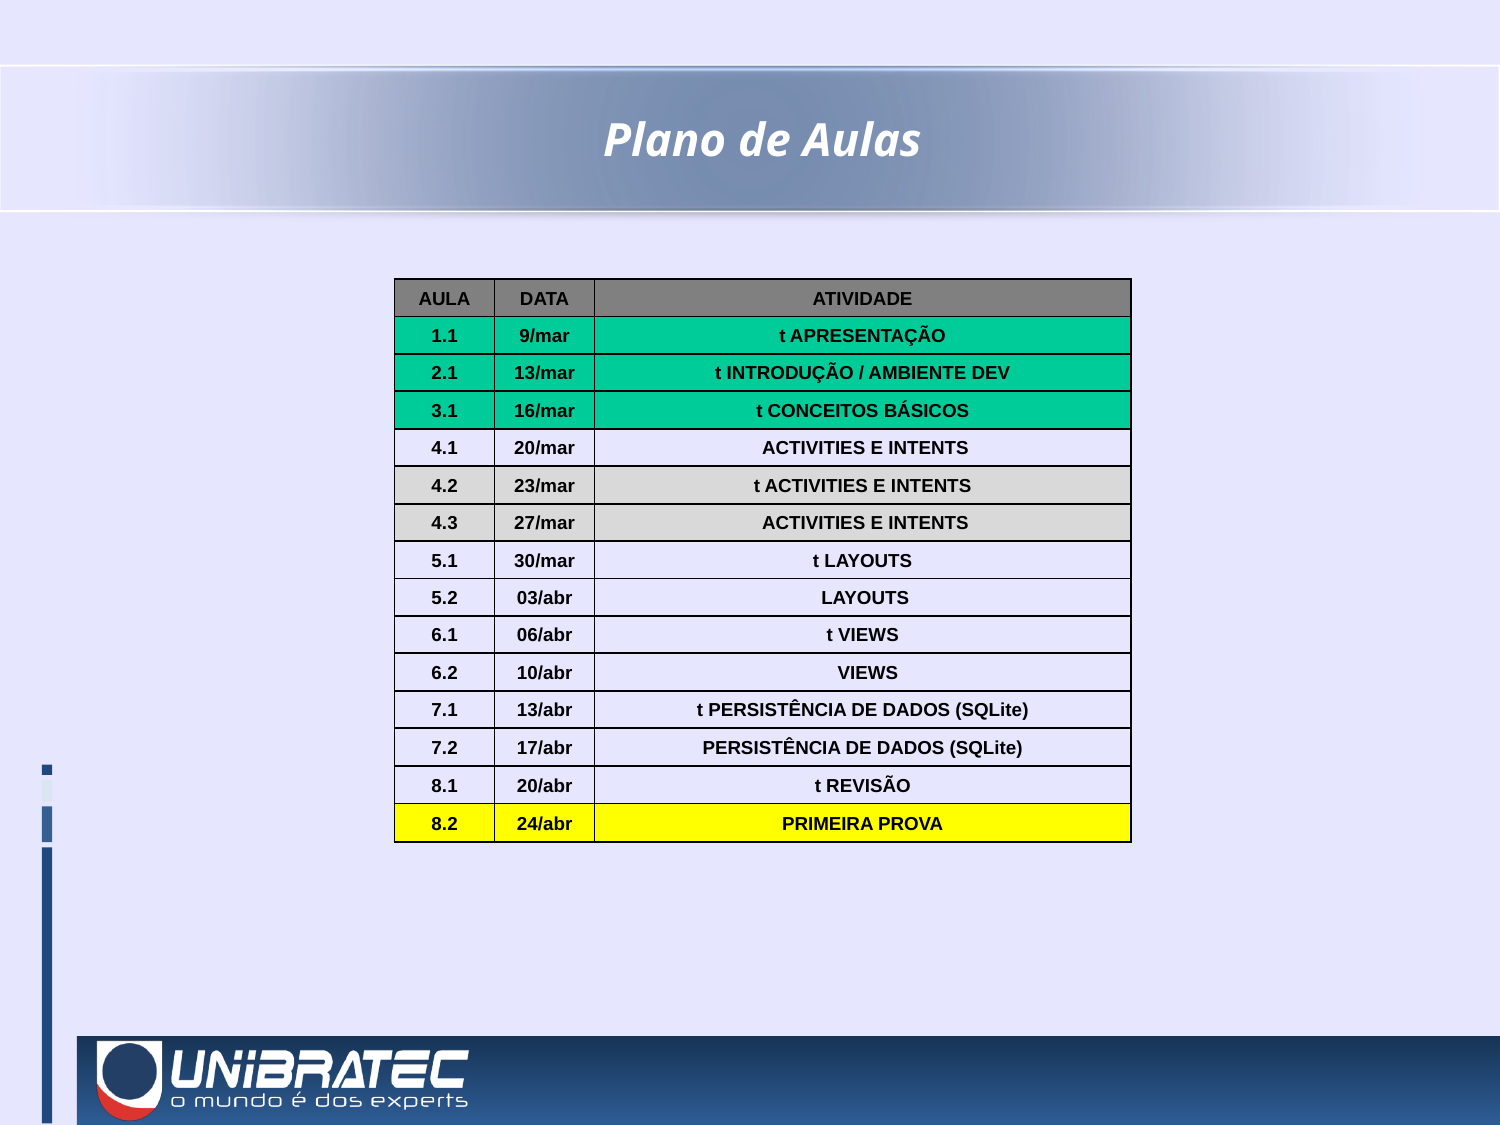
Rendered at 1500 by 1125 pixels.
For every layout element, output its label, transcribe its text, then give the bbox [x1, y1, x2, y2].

table_cell 27/mar [495, 505, 594, 540]
table_header AULA [395, 280, 494, 316]
table_cell t ACTIVITIES E INTENTS [595, 467, 1130, 503]
table_cell t REVISÃO [595, 767, 1130, 803]
table_cell PRIMEIRA PROVA [595, 804, 1130, 841]
table_cell 9/mar [495, 317, 594, 353]
table_cell 16/mar [495, 392, 594, 428]
table_cell 5.1 [395, 542, 494, 578]
text_box Plano de Aulas [194, 102, 1331, 173]
table_cell VIEWS [595, 654, 1130, 690]
table_cell 2.1 [395, 355, 494, 390]
table_header ATIVIDADE [595, 280, 1130, 316]
table_cell 24/abr [495, 804, 594, 841]
picture [96, 1040, 469, 1121]
picture [0, 58, 1500, 227]
table_cell 4.2 [395, 467, 494, 503]
table_cell 13/abr [495, 692, 594, 727]
table_cell ACTIVITIES E INTENTS [595, 430, 1130, 465]
table_cell PERSISTÊNCIA DE DADOS (SQLite) [595, 729, 1130, 765]
table_cell t PERSISTÊNCIA DE DADOS (SQLite) [595, 692, 1130, 727]
table_cell 20/mar [495, 430, 594, 465]
table_cell 23/mar [495, 467, 594, 503]
table_cell ACTIVITIES E INTENTS [595, 505, 1130, 540]
table_cell 17/abr [495, 729, 594, 765]
table_cell 7.1 [395, 692, 494, 727]
table_cell 06/abr [495, 617, 594, 652]
table_cell LAYOUTS [595, 579, 1130, 615]
table_cell t LAYOUTS [595, 542, 1130, 578]
table_cell 1.1 [395, 317, 494, 353]
table_cell 8.1 [395, 767, 494, 803]
table_header DATA [495, 280, 594, 316]
table_cell t INTRODUÇÃO / AMBIENTE DEV [595, 355, 1130, 390]
table_cell t VIEWS [595, 617, 1130, 652]
table_cell t CONCEITOS BÁSICOS [595, 392, 1130, 428]
table_cell 13/mar [495, 355, 594, 390]
table_cell 7.2 [395, 729, 494, 765]
table_cell 6.2 [395, 654, 494, 690]
table_cell 8.2 [395, 804, 494, 841]
table_cell 5.2 [395, 579, 494, 615]
table_cell 3.1 [395, 392, 494, 428]
table_cell 10/abr [495, 654, 594, 690]
table_cell 30/mar [495, 542, 594, 578]
table_cell 4.1 [395, 430, 494, 465]
table_cell 20/abr [495, 767, 594, 803]
table_cell 03/abr [495, 579, 594, 615]
table_cell t APRESENTAÇÃO [595, 317, 1130, 353]
table_cell 6.1 [395, 617, 494, 652]
table_cell 4.3 [395, 505, 494, 540]
